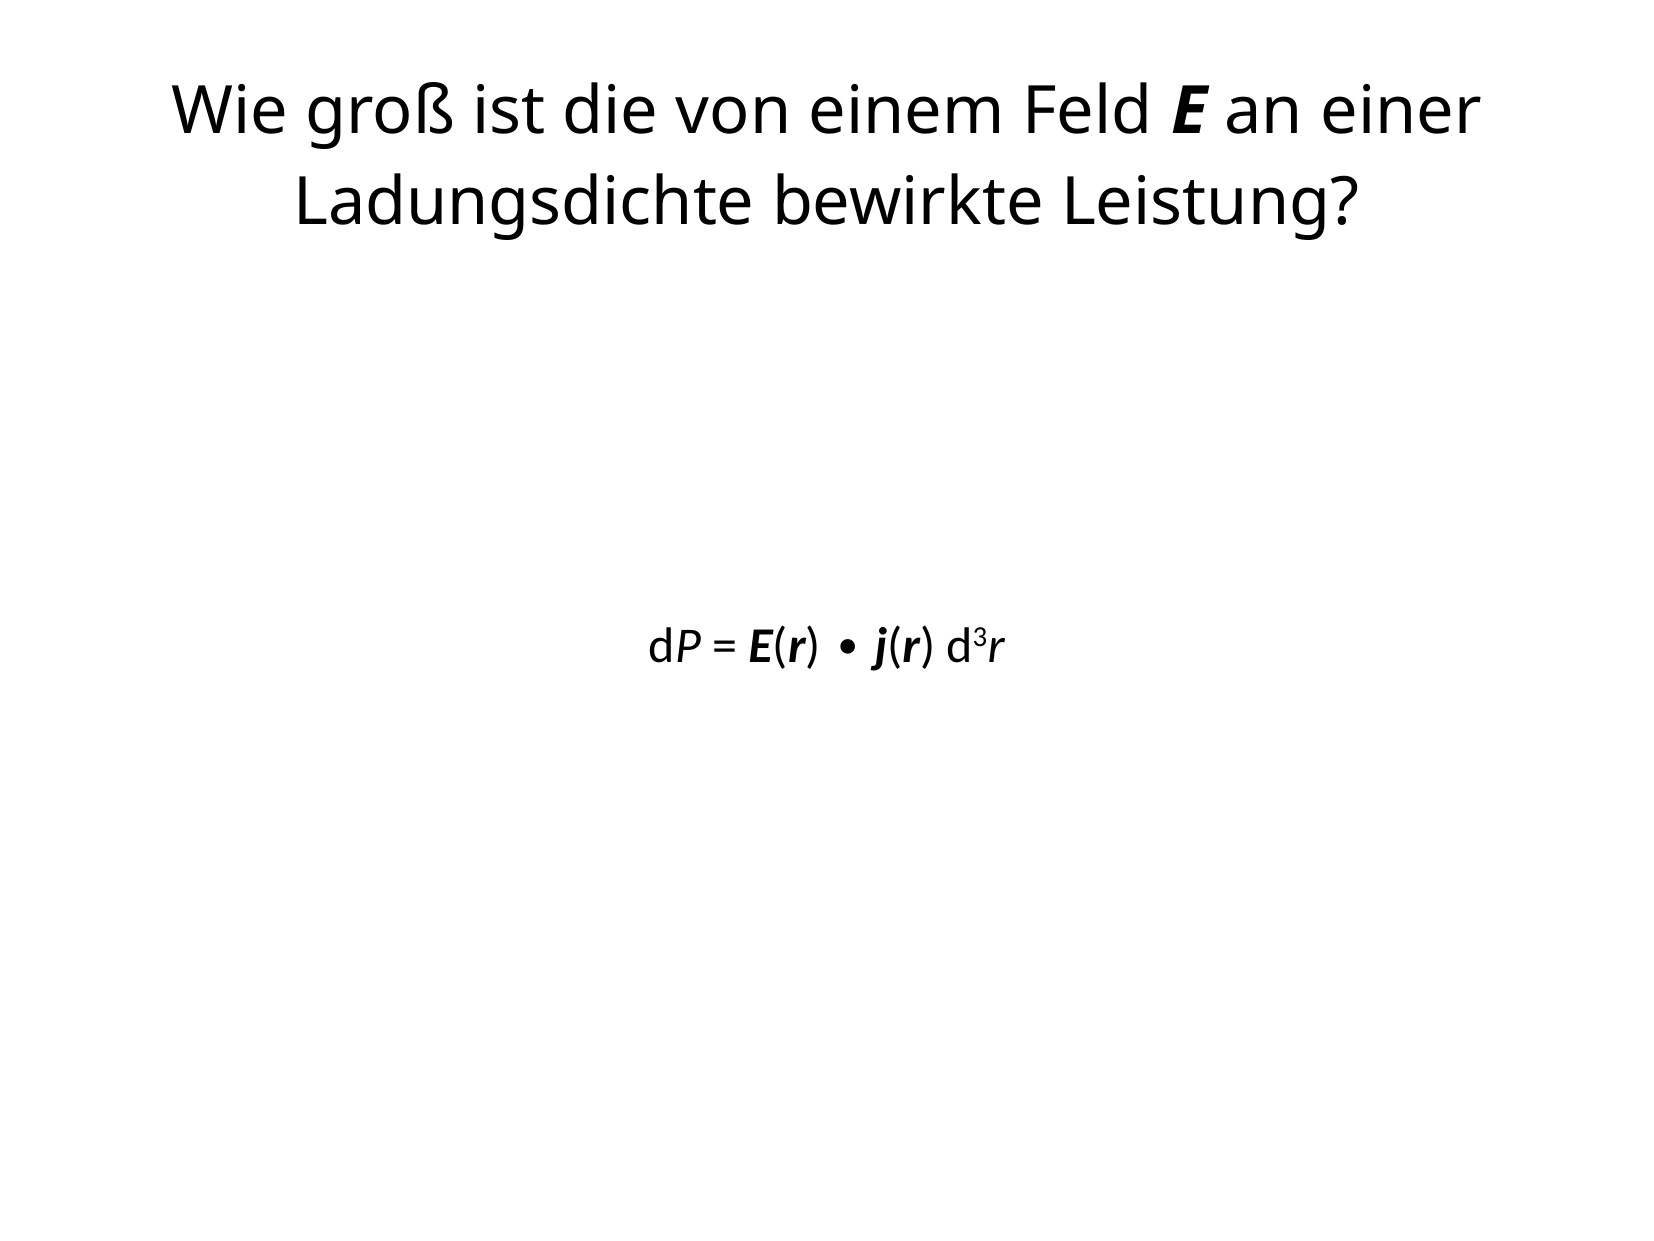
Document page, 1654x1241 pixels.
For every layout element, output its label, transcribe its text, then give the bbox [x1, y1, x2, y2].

subtitle dP = E(r) ∙ j(r) d3r [82, 290, 1571, 1010]
title Wie groß ist die von einem Feld E an einer Ladungsdichte bewirkte Leistung? [82, 49, 1571, 257]
